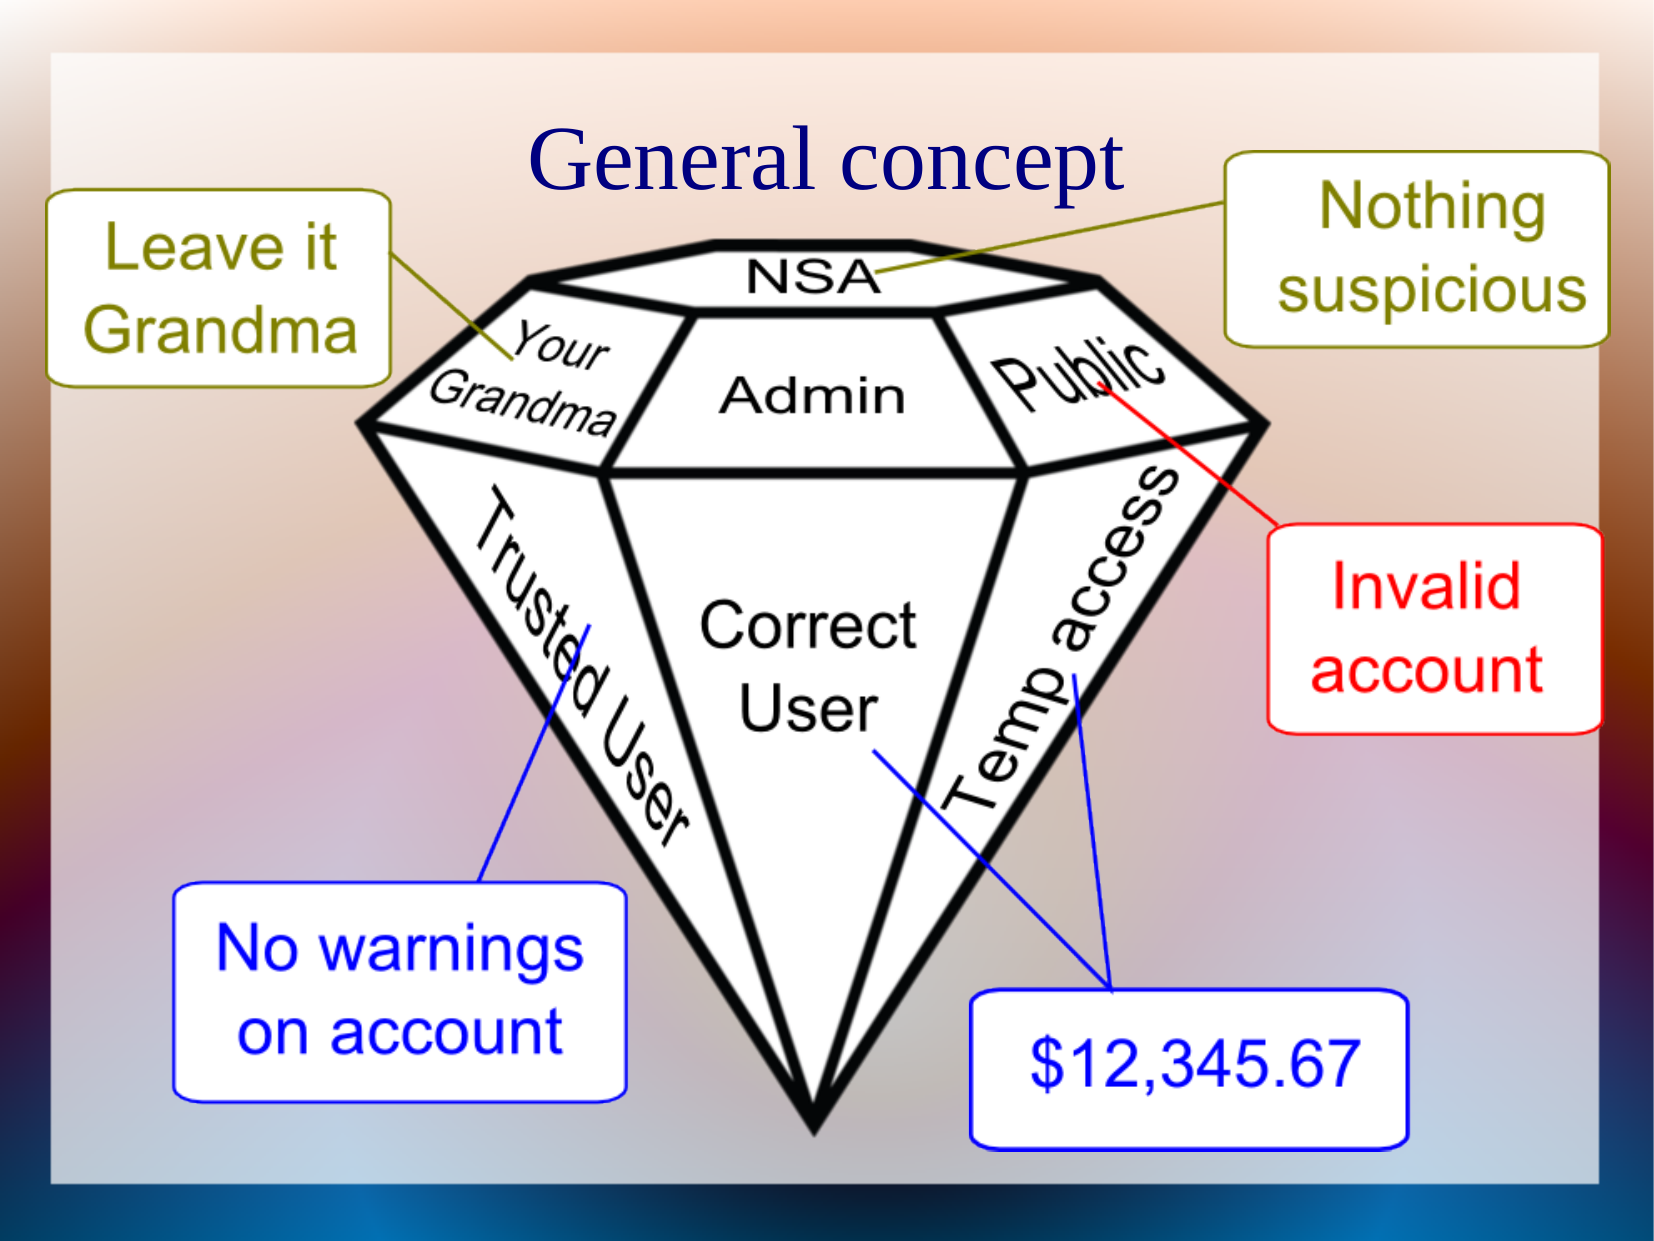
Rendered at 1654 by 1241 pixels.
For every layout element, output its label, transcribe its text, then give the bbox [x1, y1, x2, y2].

title General concept [82, 55, 1571, 150]
picture [0, 0, 1654, 1241]
